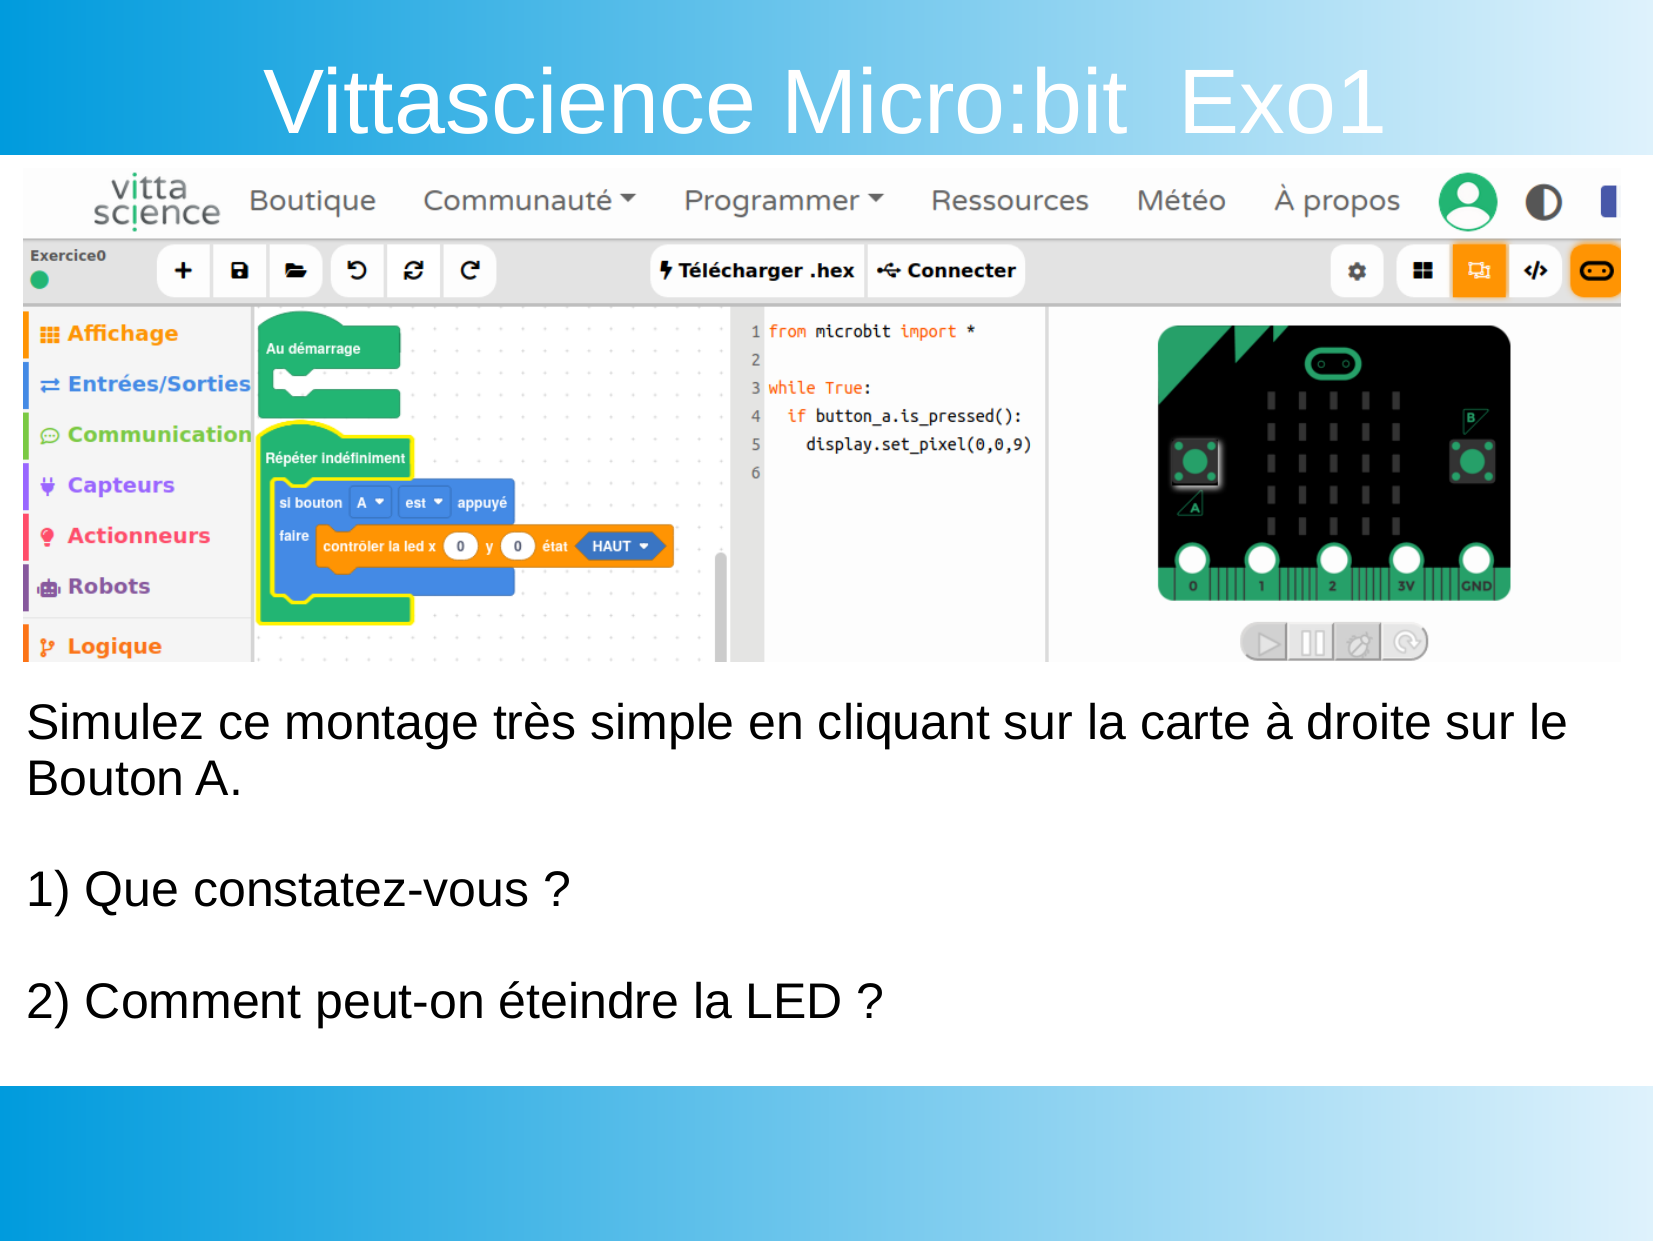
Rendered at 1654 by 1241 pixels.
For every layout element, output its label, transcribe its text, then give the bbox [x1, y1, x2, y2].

picture [23, 168, 1621, 662]
title Vittascience Micro:bit Exo1 [82, 49, 1571, 155]
text_box Simulez ce montage très simple en cliquant sur la carte à droite sur le Bouton A. Que constatez-vous ? Comment peut-on éteindre la LED ? [11, 686, 1607, 1037]
